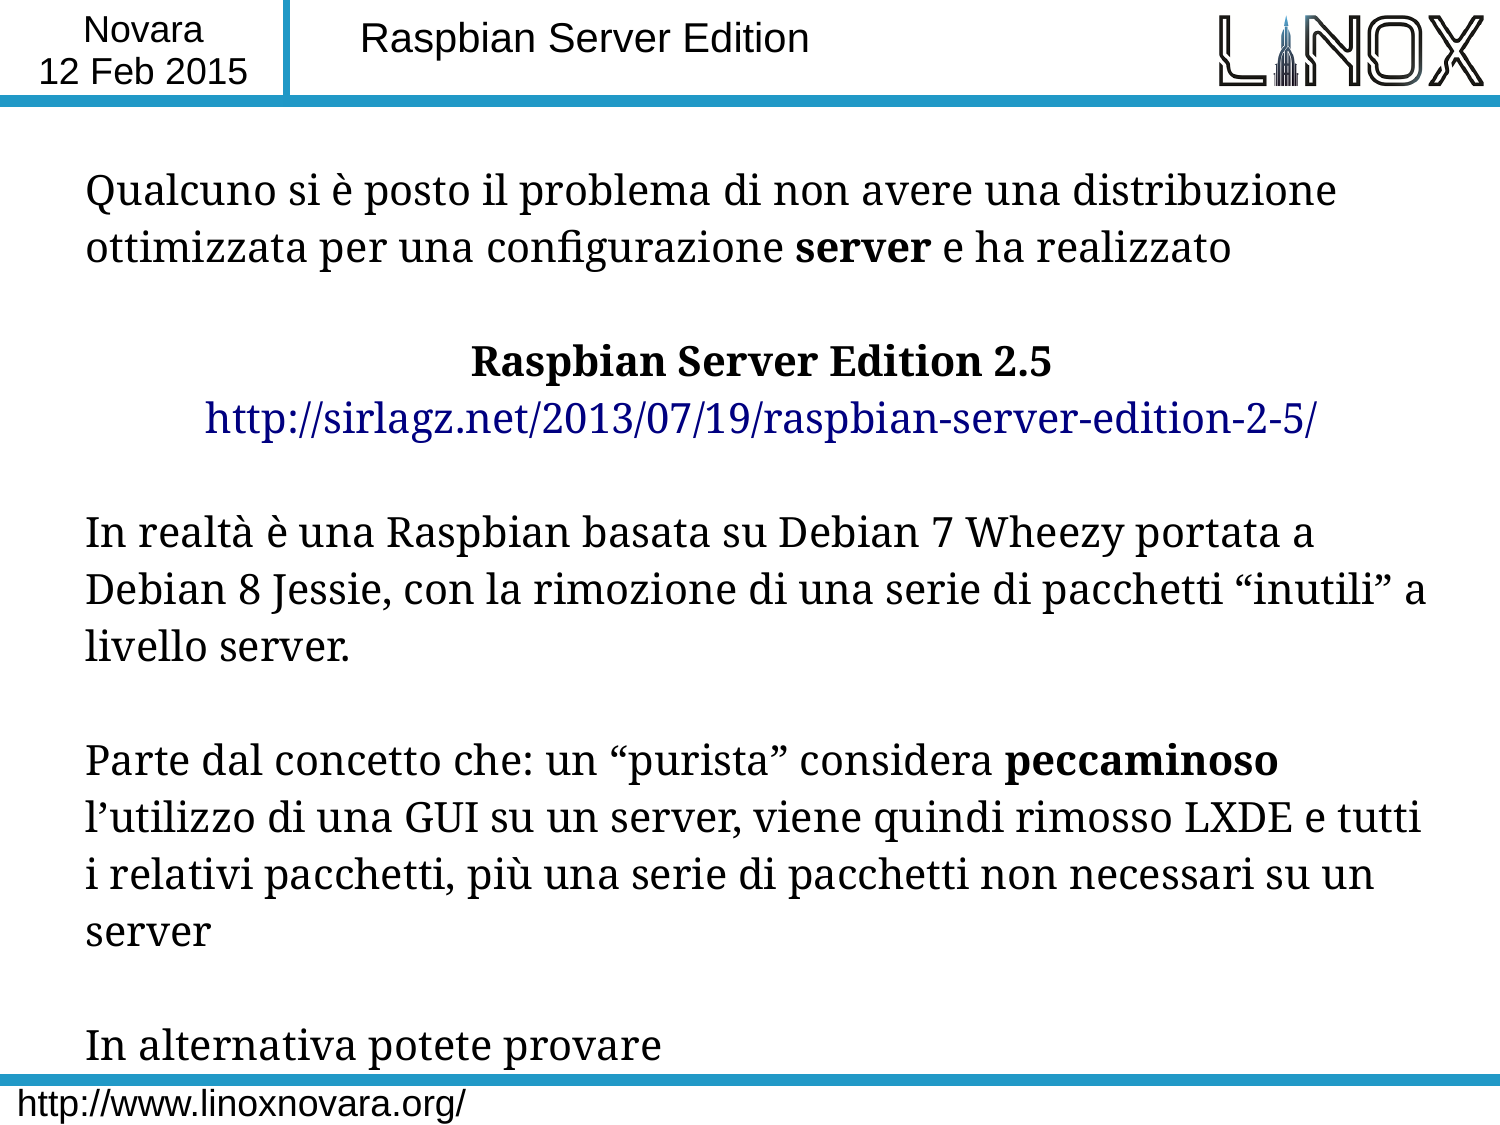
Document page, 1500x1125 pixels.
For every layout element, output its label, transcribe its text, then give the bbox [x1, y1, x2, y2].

text_box Qualcuno si è posto il problema di non avere una distribuzione ottimizzata per una configurazione server e ha realizzato Raspbian Server Edition 2.5 http://sirlagz.net/2013/07/19/raspbian-server-edition-2-5/ In realtà è una Raspbian basata su Debian 7 Wheezy portata a Debian 8 Jessie, con la rimozione di una serie di pacchetti “inutili” a livello server. Parte dal concetto che: un “purista” considera peccaminoso l’utilizzo di una GUI su un server, viene quindi rimosso LXDE e tutti i relativi pacchetti, più una serie di pacchetti non necessari su un server In alternativa potete provare Minimal Raspbian – Server and XFCE editions http://xecdesign.com/minimal-raspbian-server-xfce-editions/ [70, 153, 1453, 993]
picture [0, 1074, 1500, 1086]
list Raspbian Server Edition [345, 7, 1371, 83]
picture [0, 0, 1500, 107]
